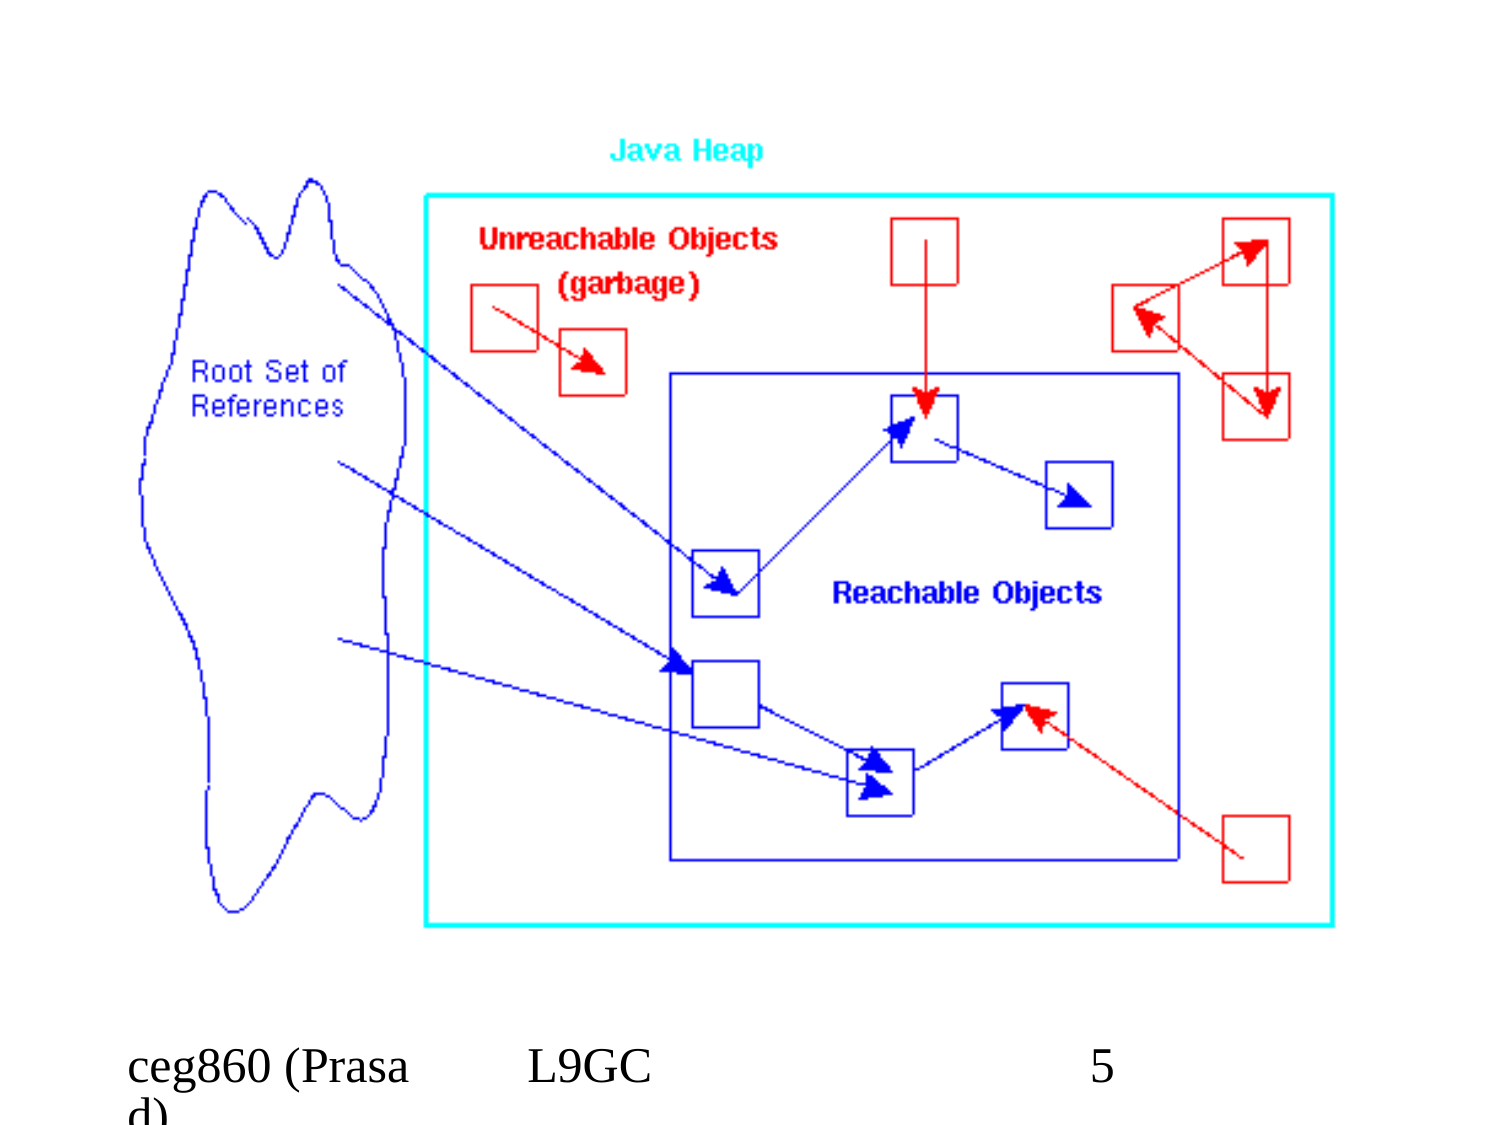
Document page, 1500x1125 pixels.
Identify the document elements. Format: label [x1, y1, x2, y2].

picture [137, 137, 1338, 931]
